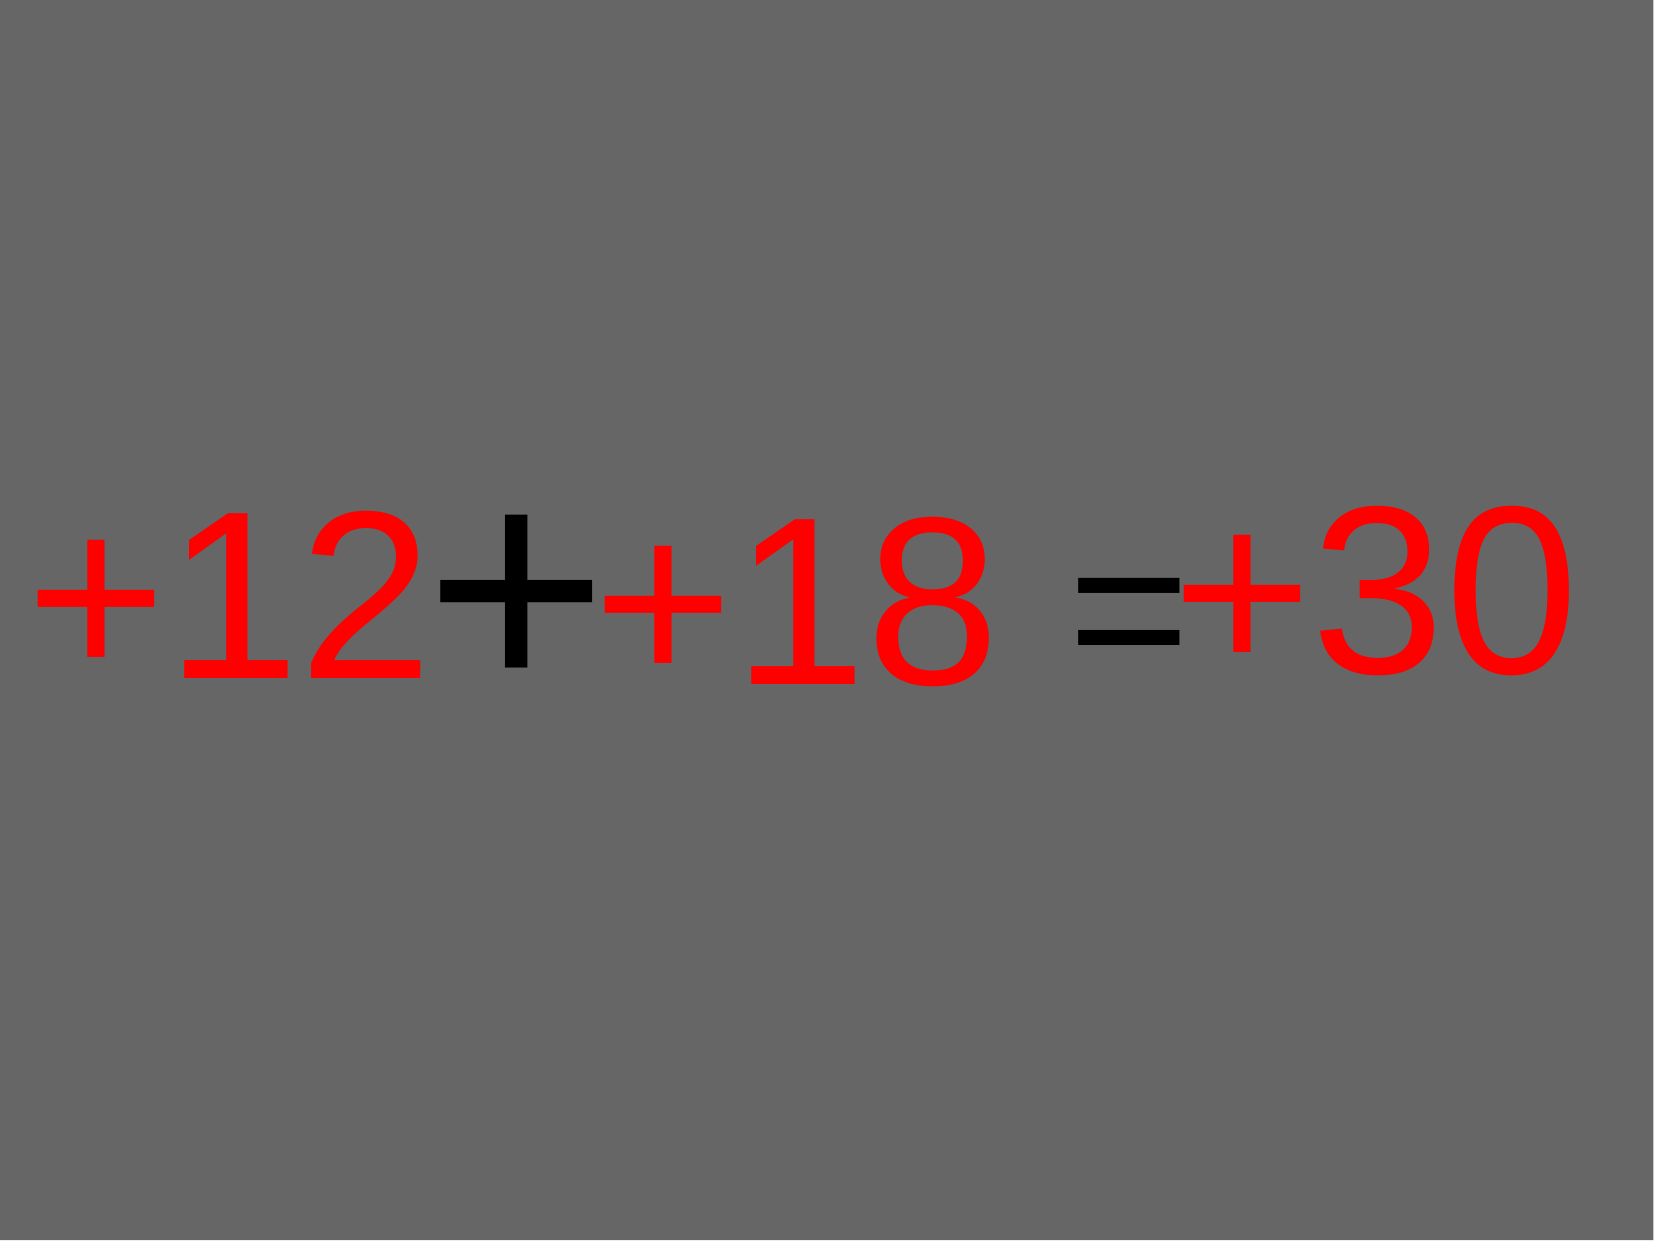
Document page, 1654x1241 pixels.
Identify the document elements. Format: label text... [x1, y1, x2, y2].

text_box [0, 0, 1654, 1241]
text_box +18 [578, 460, 1111, 743]
text_box + [410, 405, 623, 770]
text_box +12 [11, 454, 544, 738]
text_box = [1111, 484, 1157, 733]
text_box +30 [1157, 449, 1654, 733]
